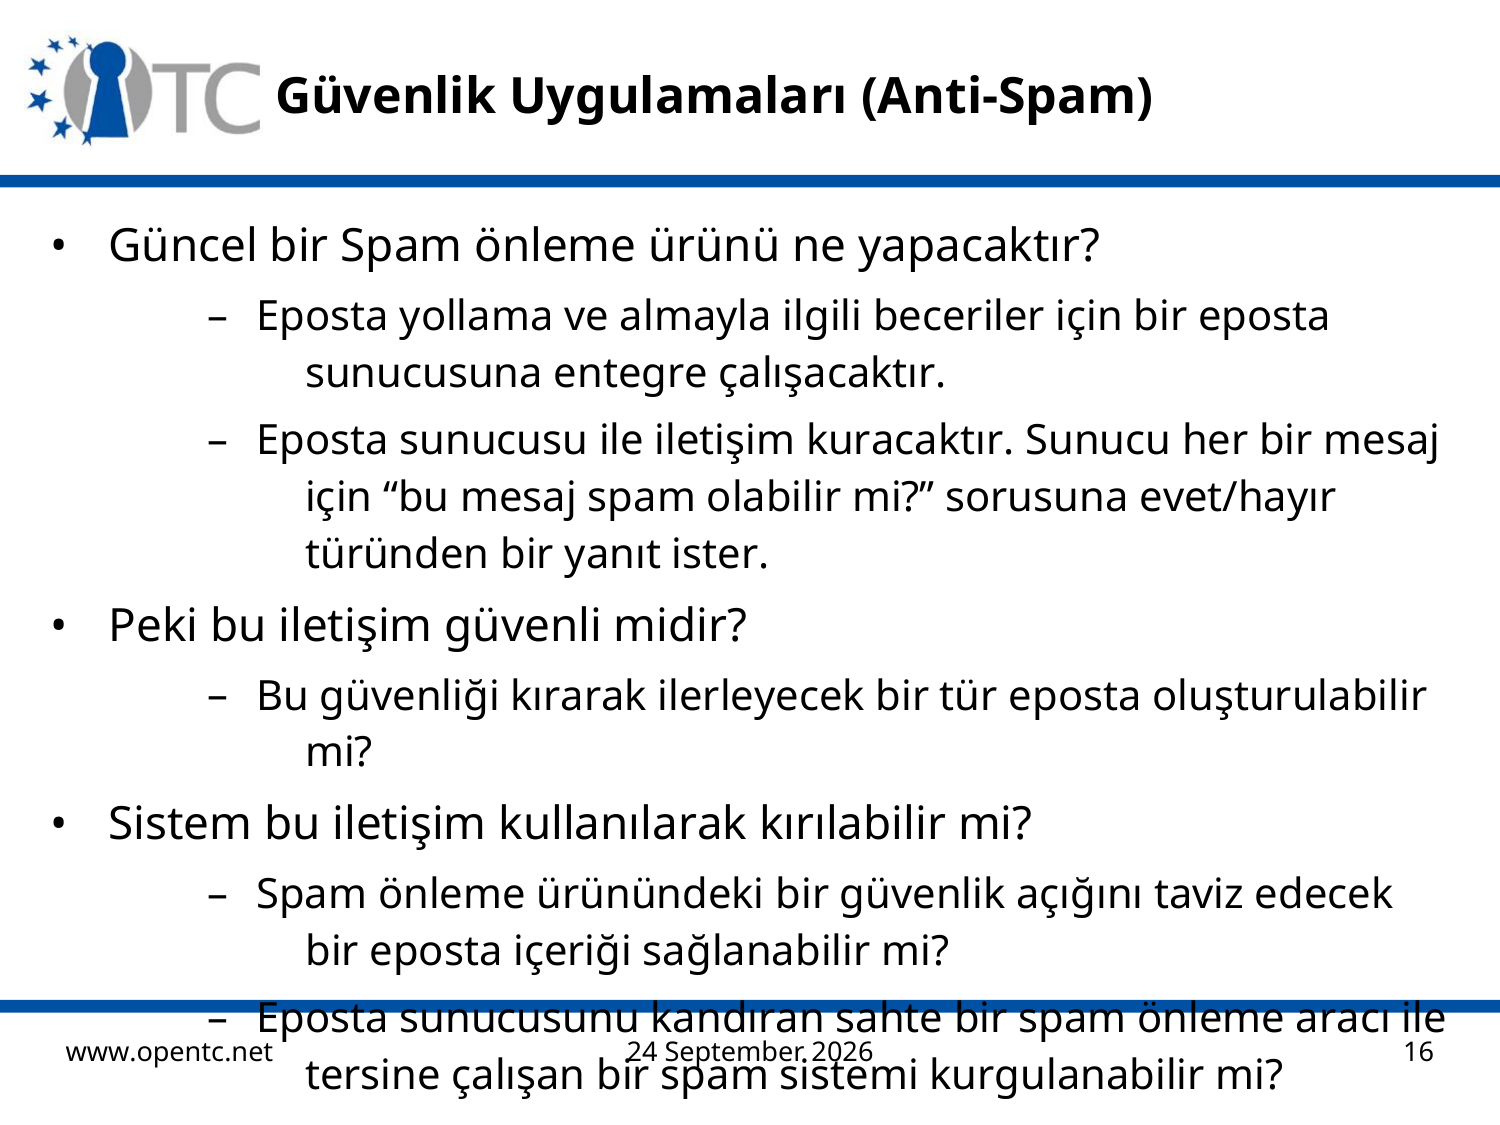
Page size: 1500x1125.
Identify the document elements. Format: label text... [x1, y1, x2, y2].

list Güncel bir Spam önleme ürünü ne yapacaktır? Eposta yollama ve almayla ilgili beceriler için bir eposta sunucusuna entegre çalışacaktır. Eposta sunucusu ile iletişim kuracaktır. Sunucu her bir mesaj için “bu mesaj spam olabilir mi?” sorusuna evet/hayır türünden bir yanıt ister. Peki bu iletişim güvenli midir? Bu güvenliği kırarak ilerleyecek bir tür eposta oluşturulabilir mi? Sistem bu iletişim kullanılarak kırılabilir mi? Spam önleme ürünündeki bir güvenlik açığını taviz edecek bir eposta içeriği sağlanabilir mi? Eposta sunucusunu kandıran sahte bir spam önleme aracı ile tersine çalışan bir spam sistemi kurgulanabilir mi? Güvenilir Bilişim bunlara yanıtlar verebilir. [50, 212, 1450, 996]
title Güvenlik Uygulamaları (Anti-Spam) [275, 7, 1450, 181]
picture [24, 30, 263, 150]
